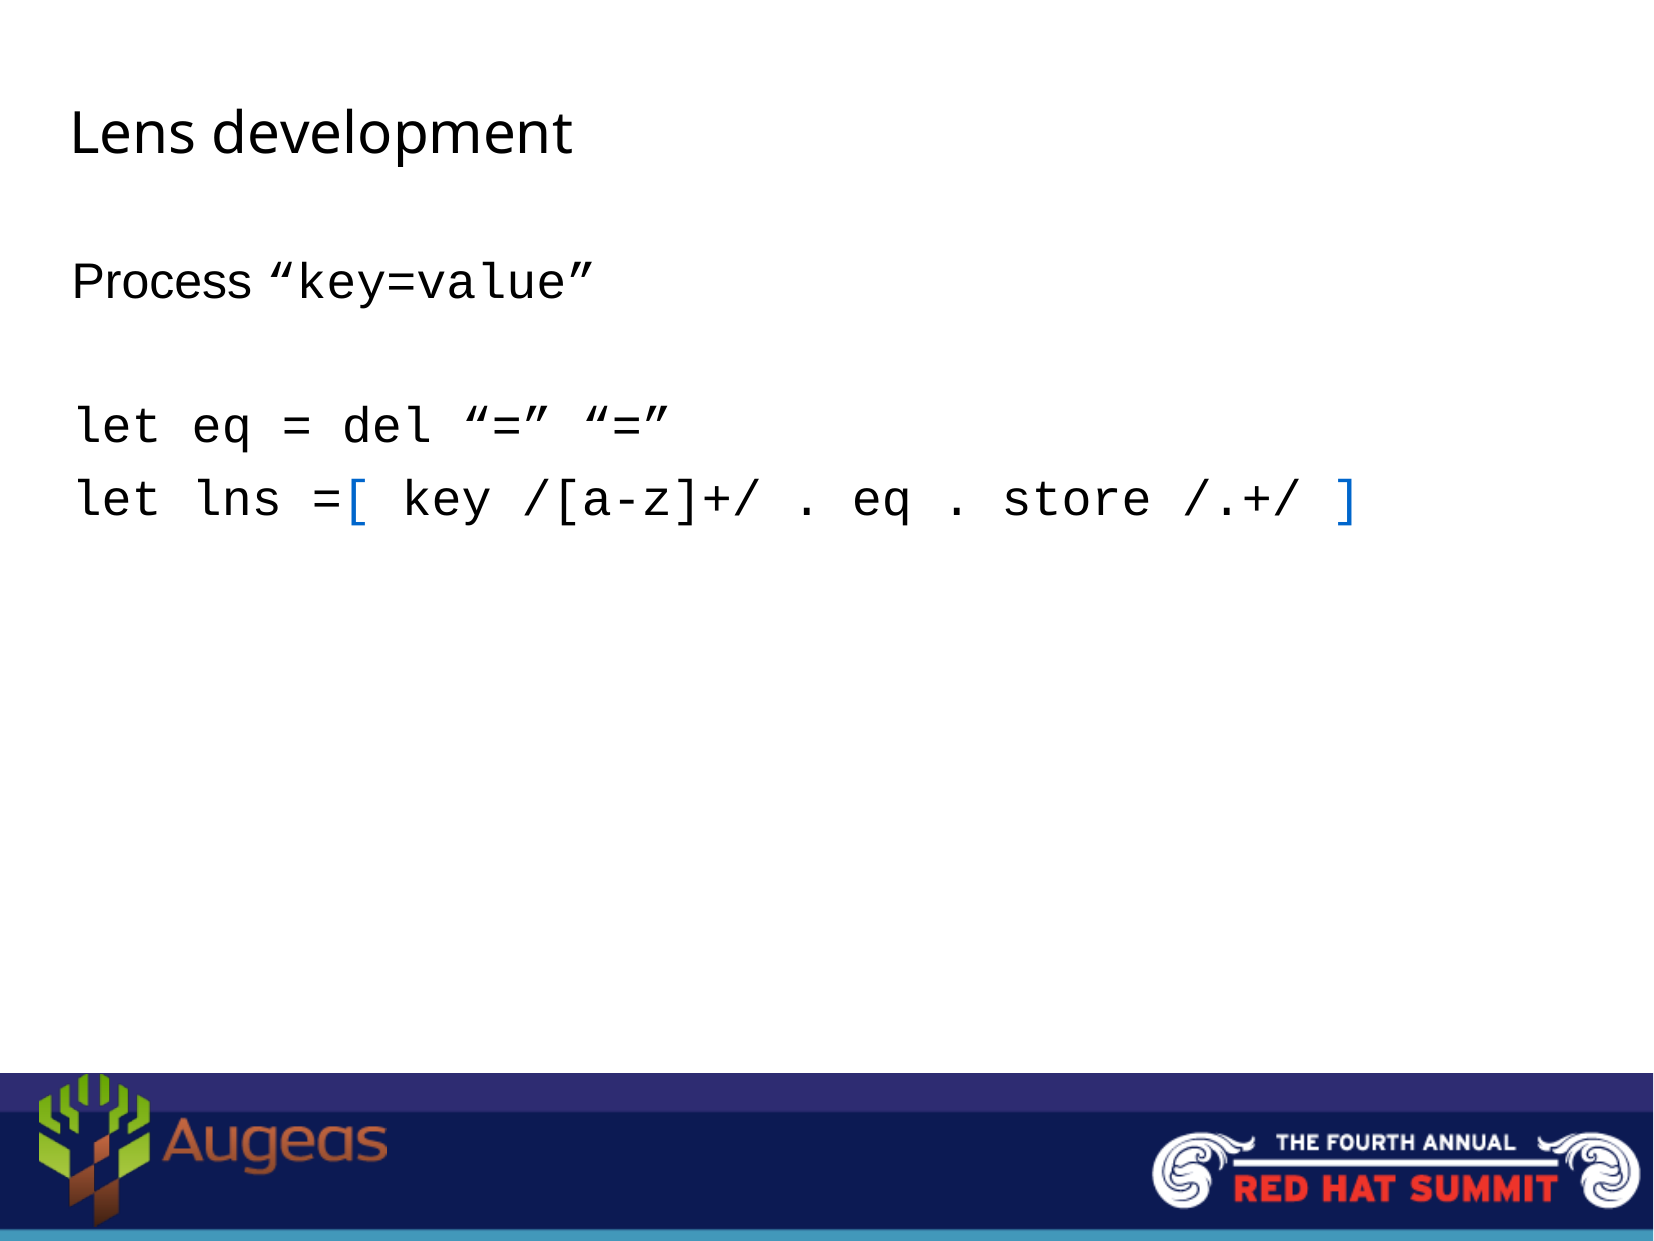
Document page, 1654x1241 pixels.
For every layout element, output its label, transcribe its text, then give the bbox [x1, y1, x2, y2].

list Process “key=value” let eq = del “=” “=” let lns =[ key /[a-z]+/ . eq . store /.+/ ] [71, 180, 1495, 1089]
title Lens development [69, 71, 1501, 190]
picture [0, 1073, 1654, 1241]
